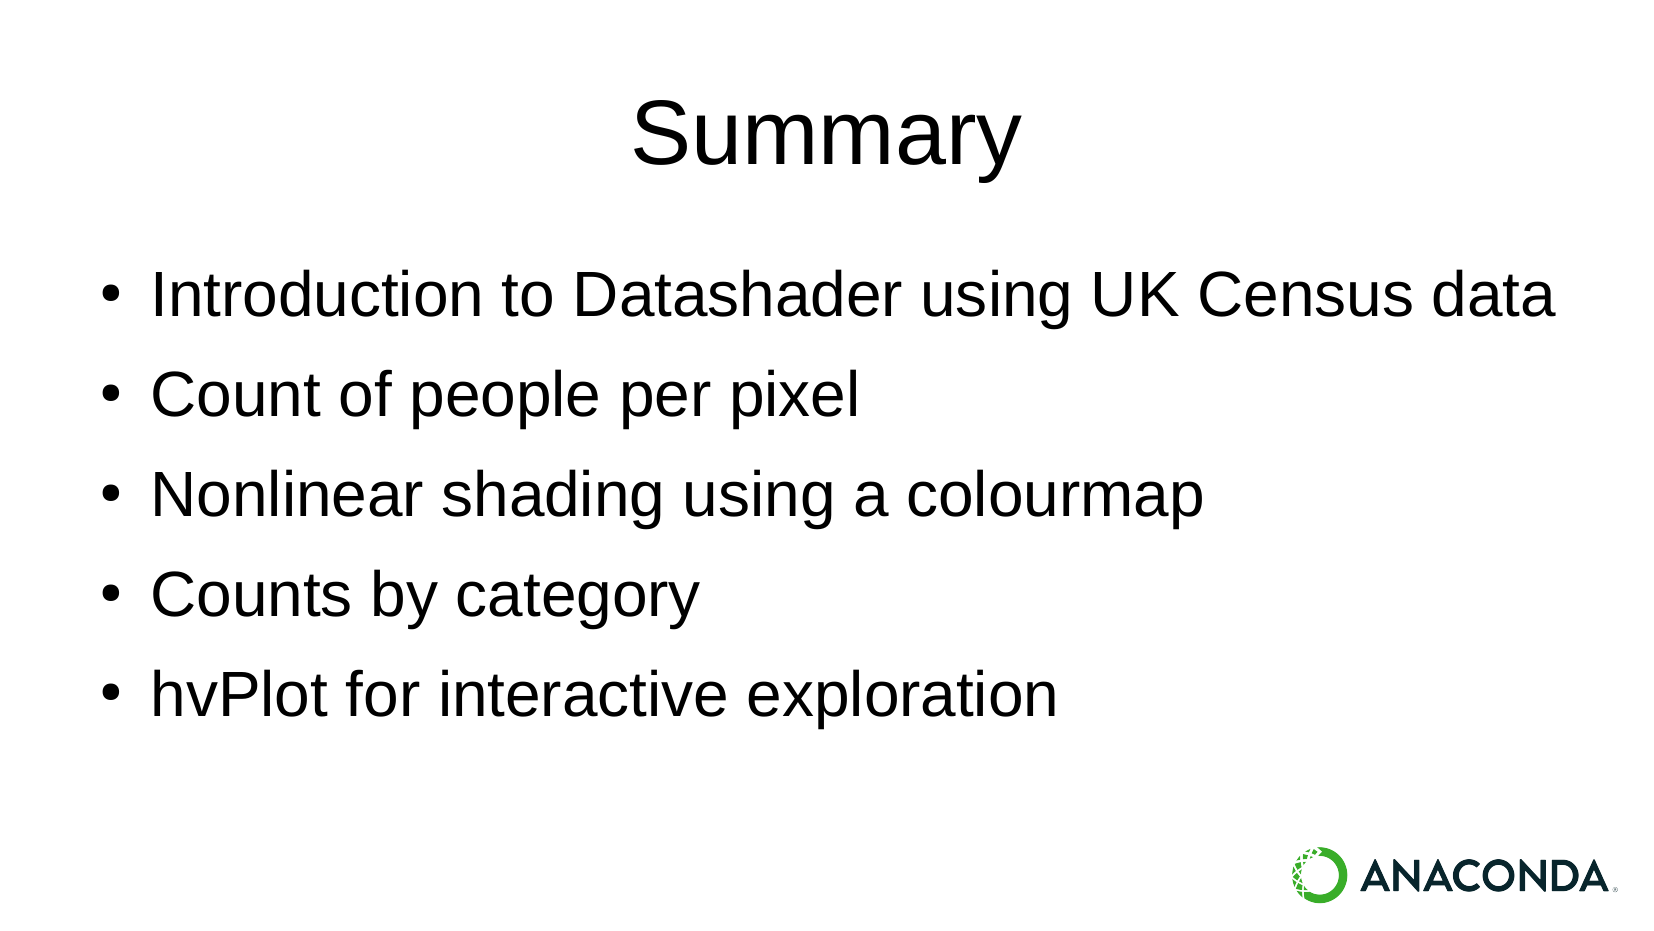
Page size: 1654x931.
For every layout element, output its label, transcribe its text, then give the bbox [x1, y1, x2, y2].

list Introduction to Datashader using UK Census data Count of people per pixel Nonlinear shading using a colourmap Counts by category hvPlot for interactive exploration [82, 258, 1571, 799]
title Summary [82, 54, 1571, 211]
picture [1287, 842, 1624, 908]
